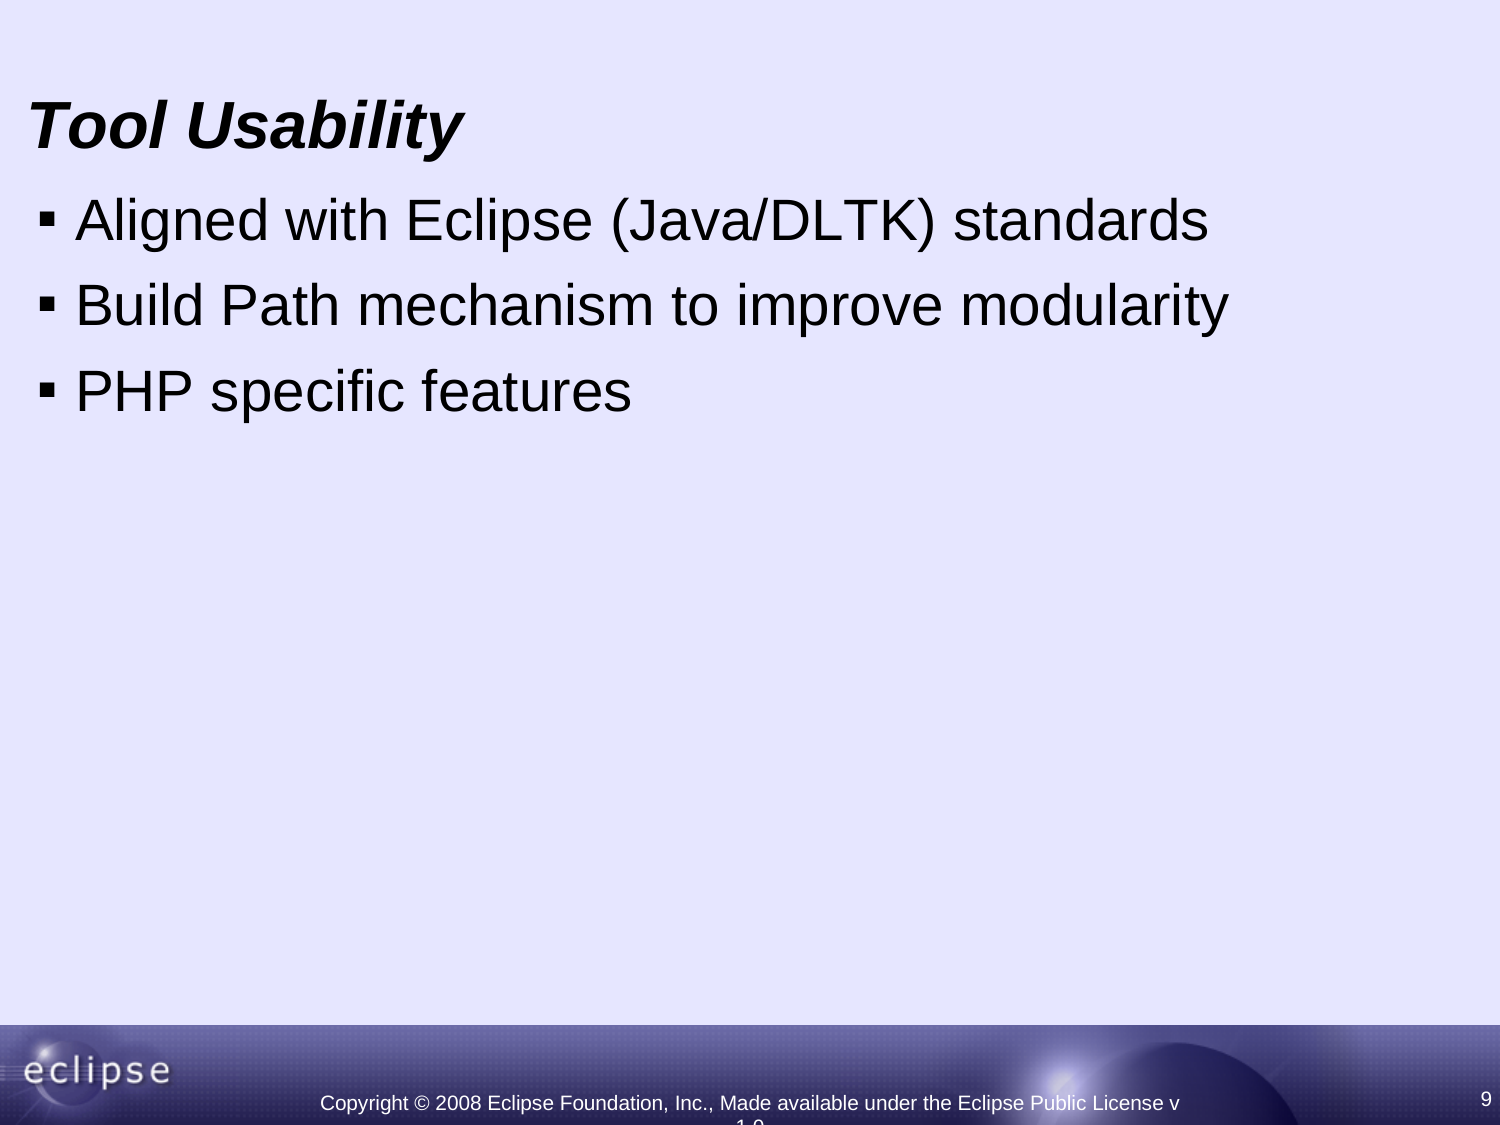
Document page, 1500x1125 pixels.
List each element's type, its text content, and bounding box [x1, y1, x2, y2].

list Aligned with Eclipse (Java/DLTK) standards Build Path mechanism to improve modularity PHP specific features [37, 187, 1463, 1021]
picture [0, 1025, 1500, 1125]
title Tool Usability [26, 84, 1474, 172]
